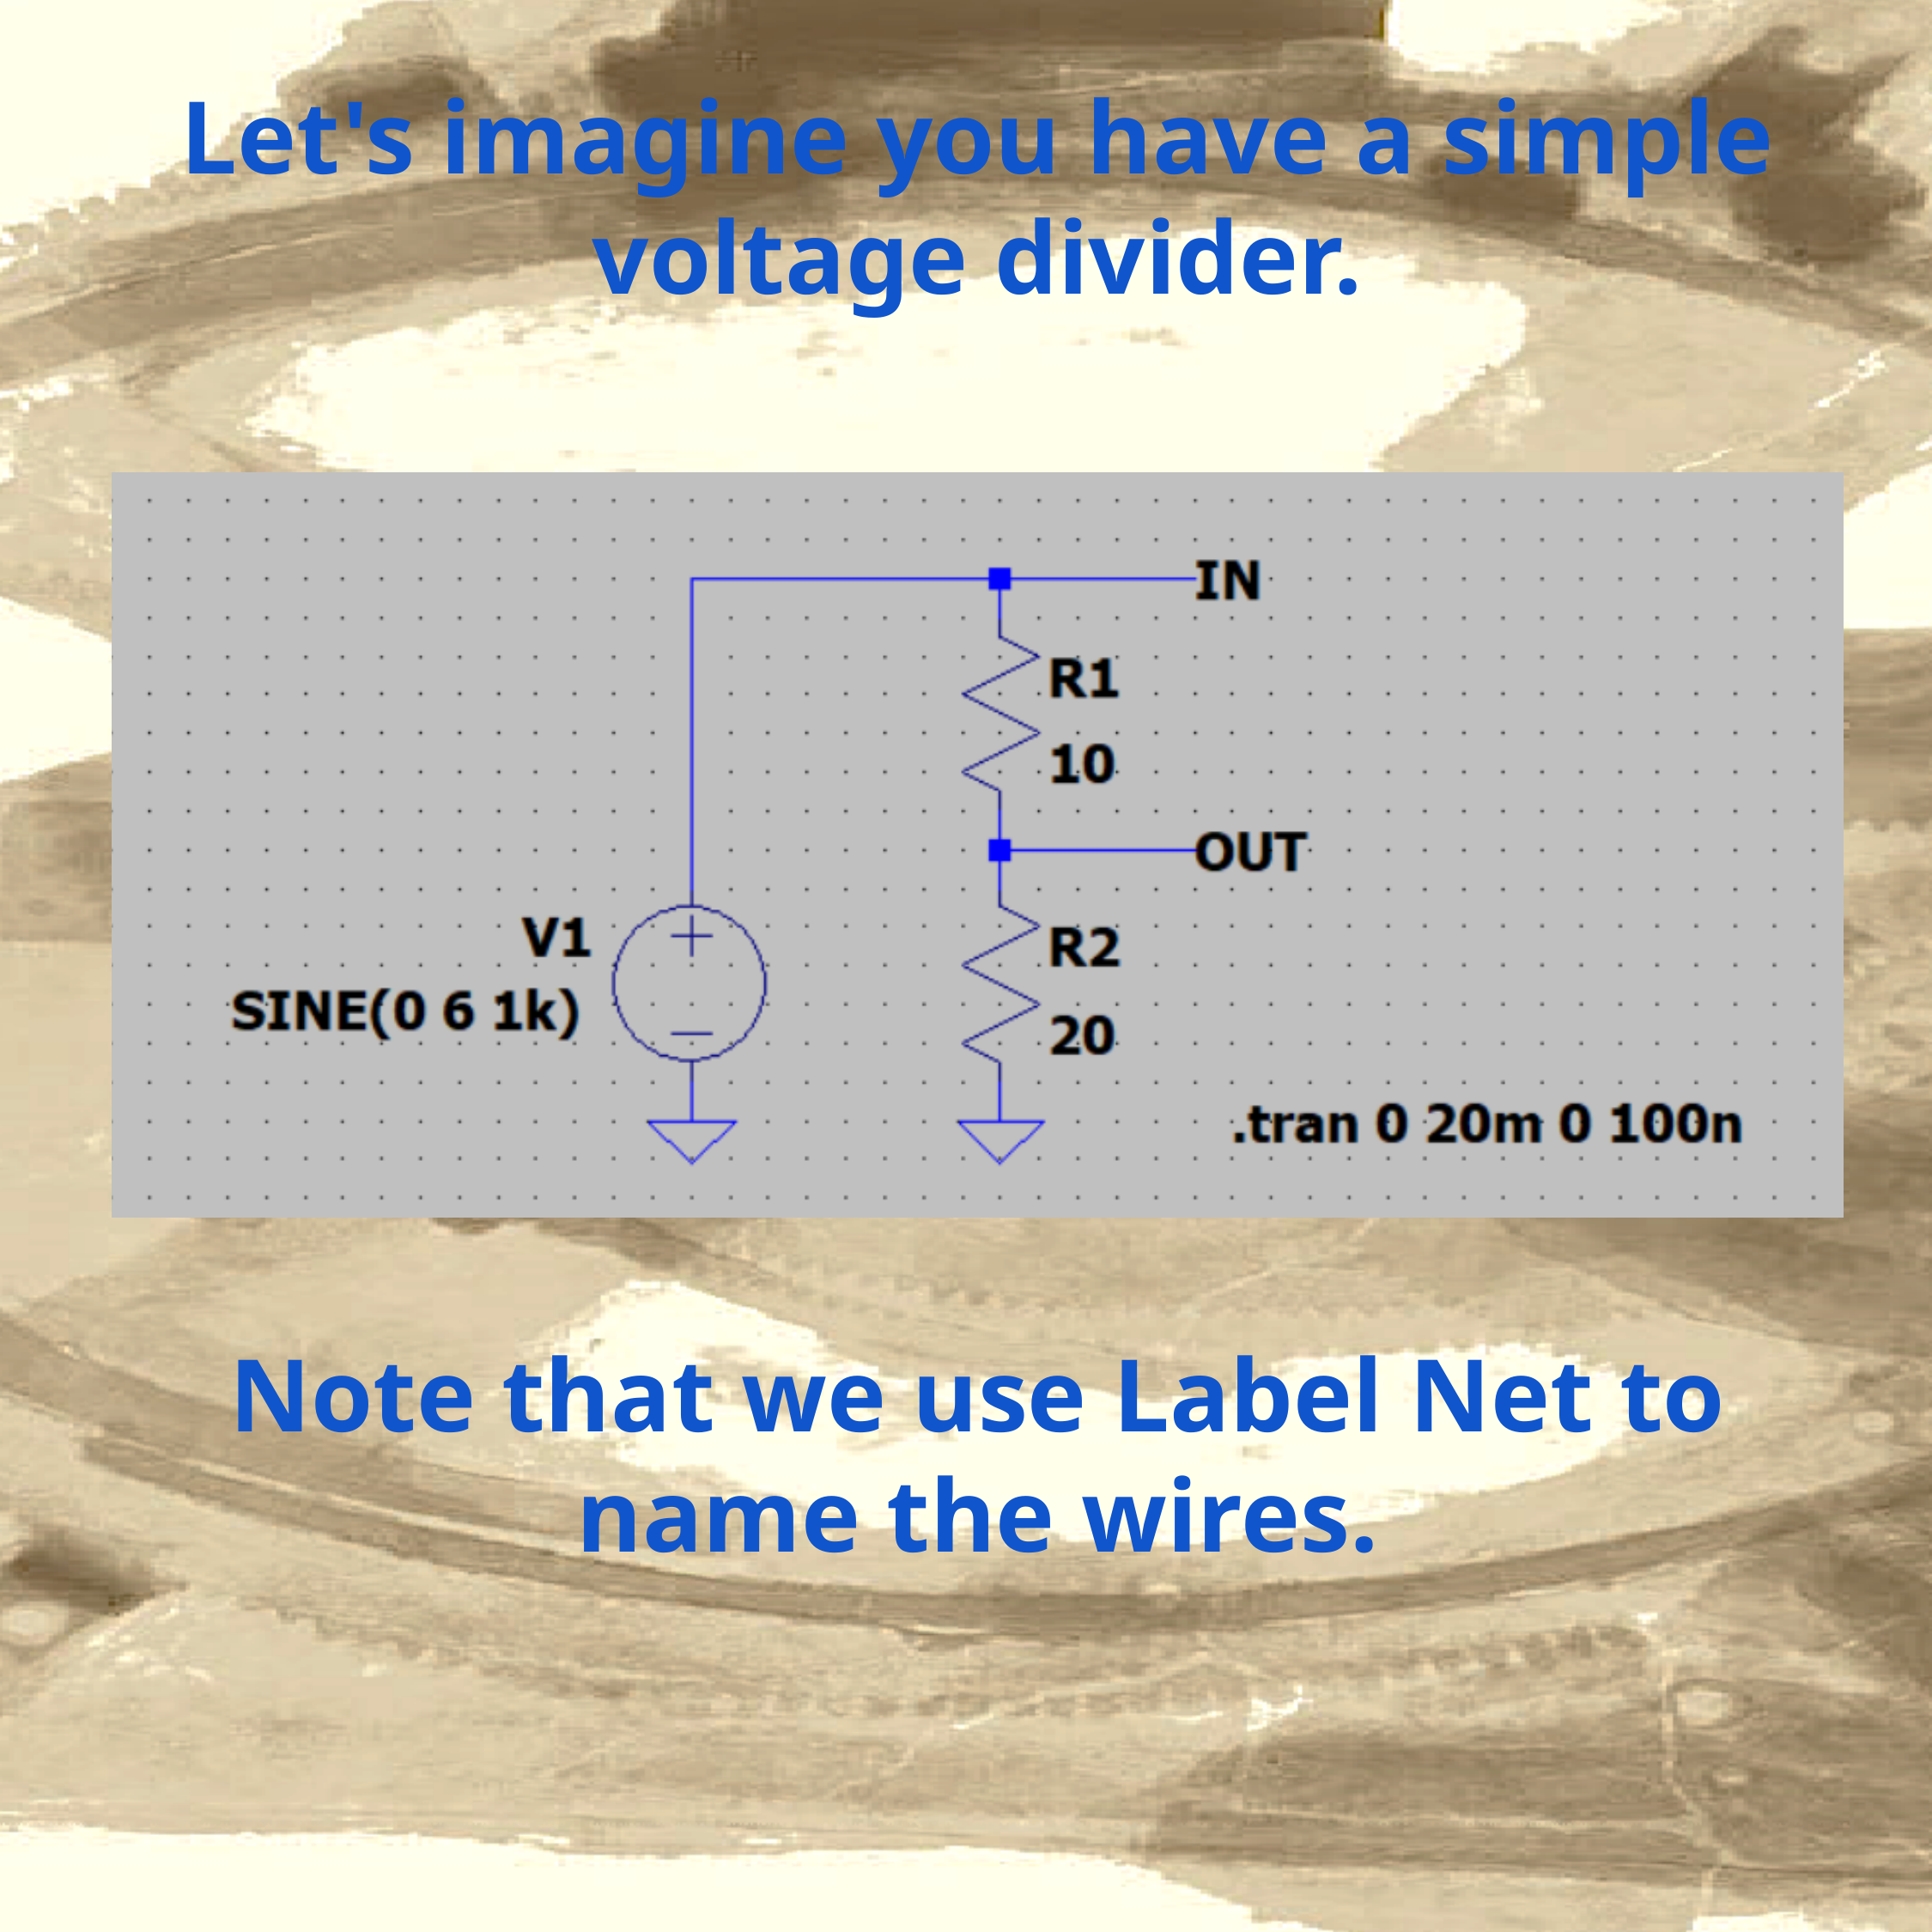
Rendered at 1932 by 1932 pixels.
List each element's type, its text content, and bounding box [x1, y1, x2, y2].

text_box Let's imagine you have a simple voltage divider. [71, 60, 1884, 372]
text_box Note that we use Label Net to name the wires. [71, 1318, 1884, 1655]
picture [0, 0, 1932, 1932]
